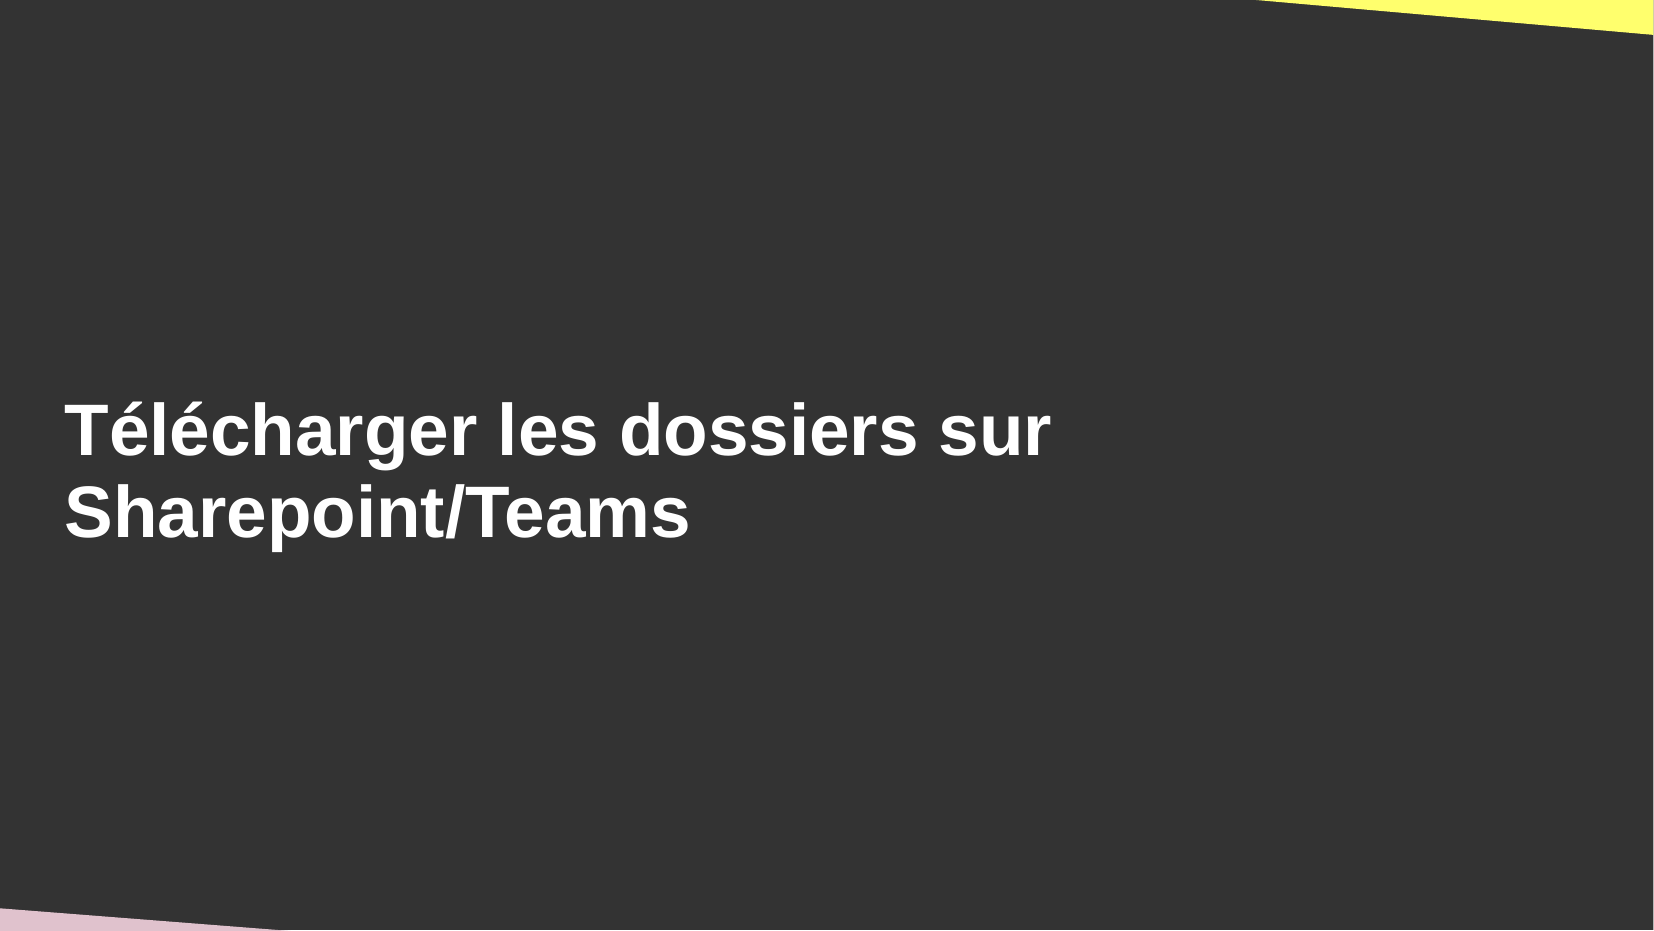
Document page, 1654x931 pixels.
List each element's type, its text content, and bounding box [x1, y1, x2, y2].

text_box [1256, 0, 1654, 35]
title Télécharger les dossiers sur Sharepoint/Teams [64, 389, 1630, 553]
text_box [0, 908, 291, 931]
